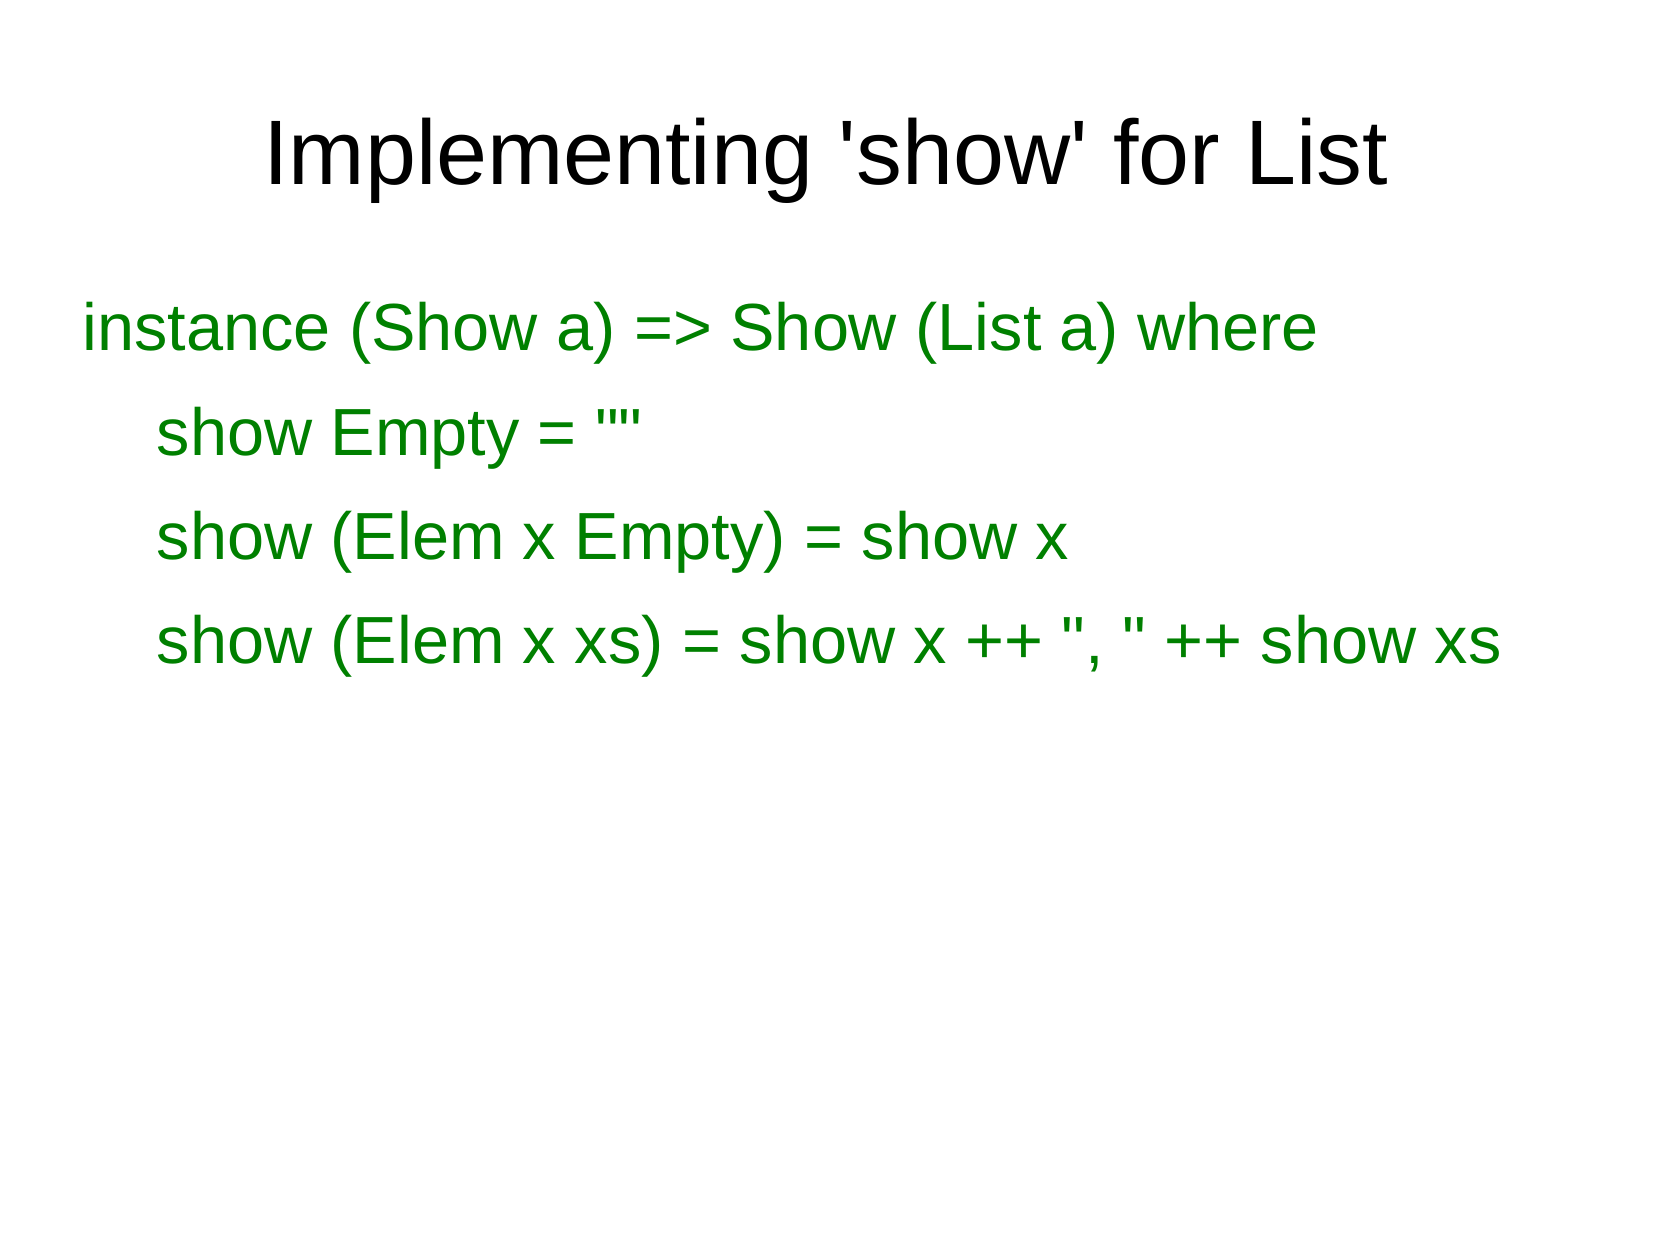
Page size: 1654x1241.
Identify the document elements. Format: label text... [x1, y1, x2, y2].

list instance (Show a) => Show (List a) where show Empty = "" show (Elem x Empty) = show x show (Elem x xs) = show x ++ ", " ++ show xs [82, 290, 1625, 1094]
title Implementing 'show' for List [82, 56, 1571, 250]
